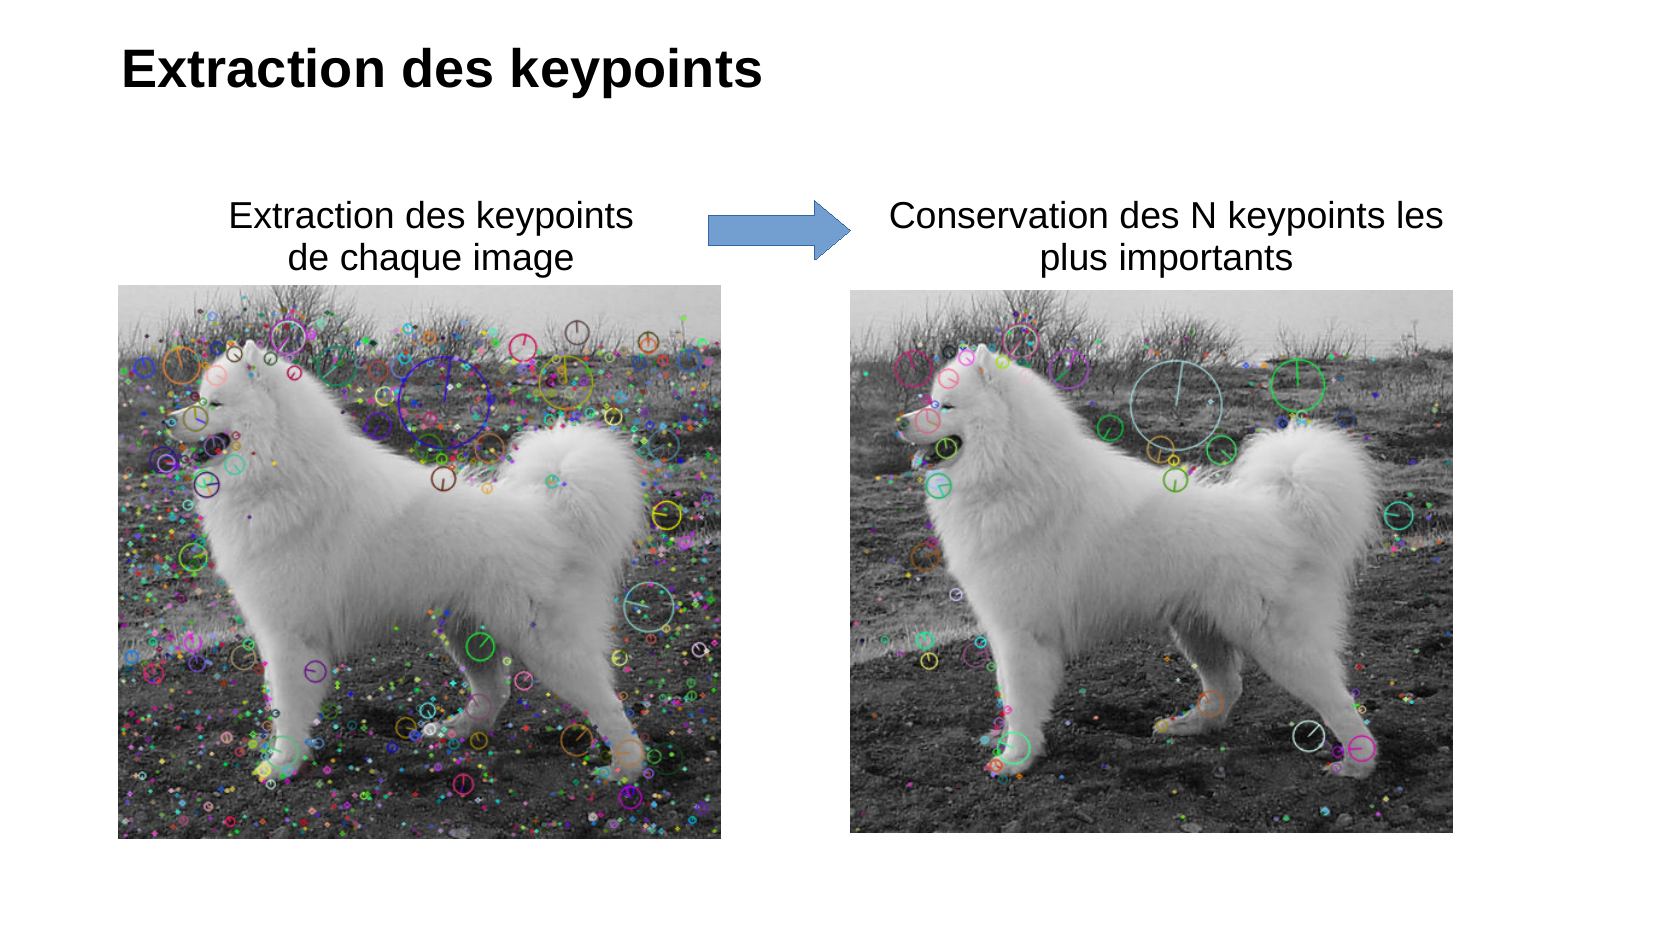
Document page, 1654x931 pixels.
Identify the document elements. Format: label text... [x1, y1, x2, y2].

picture [850, 290, 1453, 833]
text_box Conservation des N keypoints les plus importants [856, 186, 1477, 328]
text_box [708, 200, 851, 260]
text_box Extraction des keypoints de chaque image [200, 186, 662, 286]
text_box Extraction des keypoints [106, 31, 780, 107]
picture [118, 285, 721, 839]
